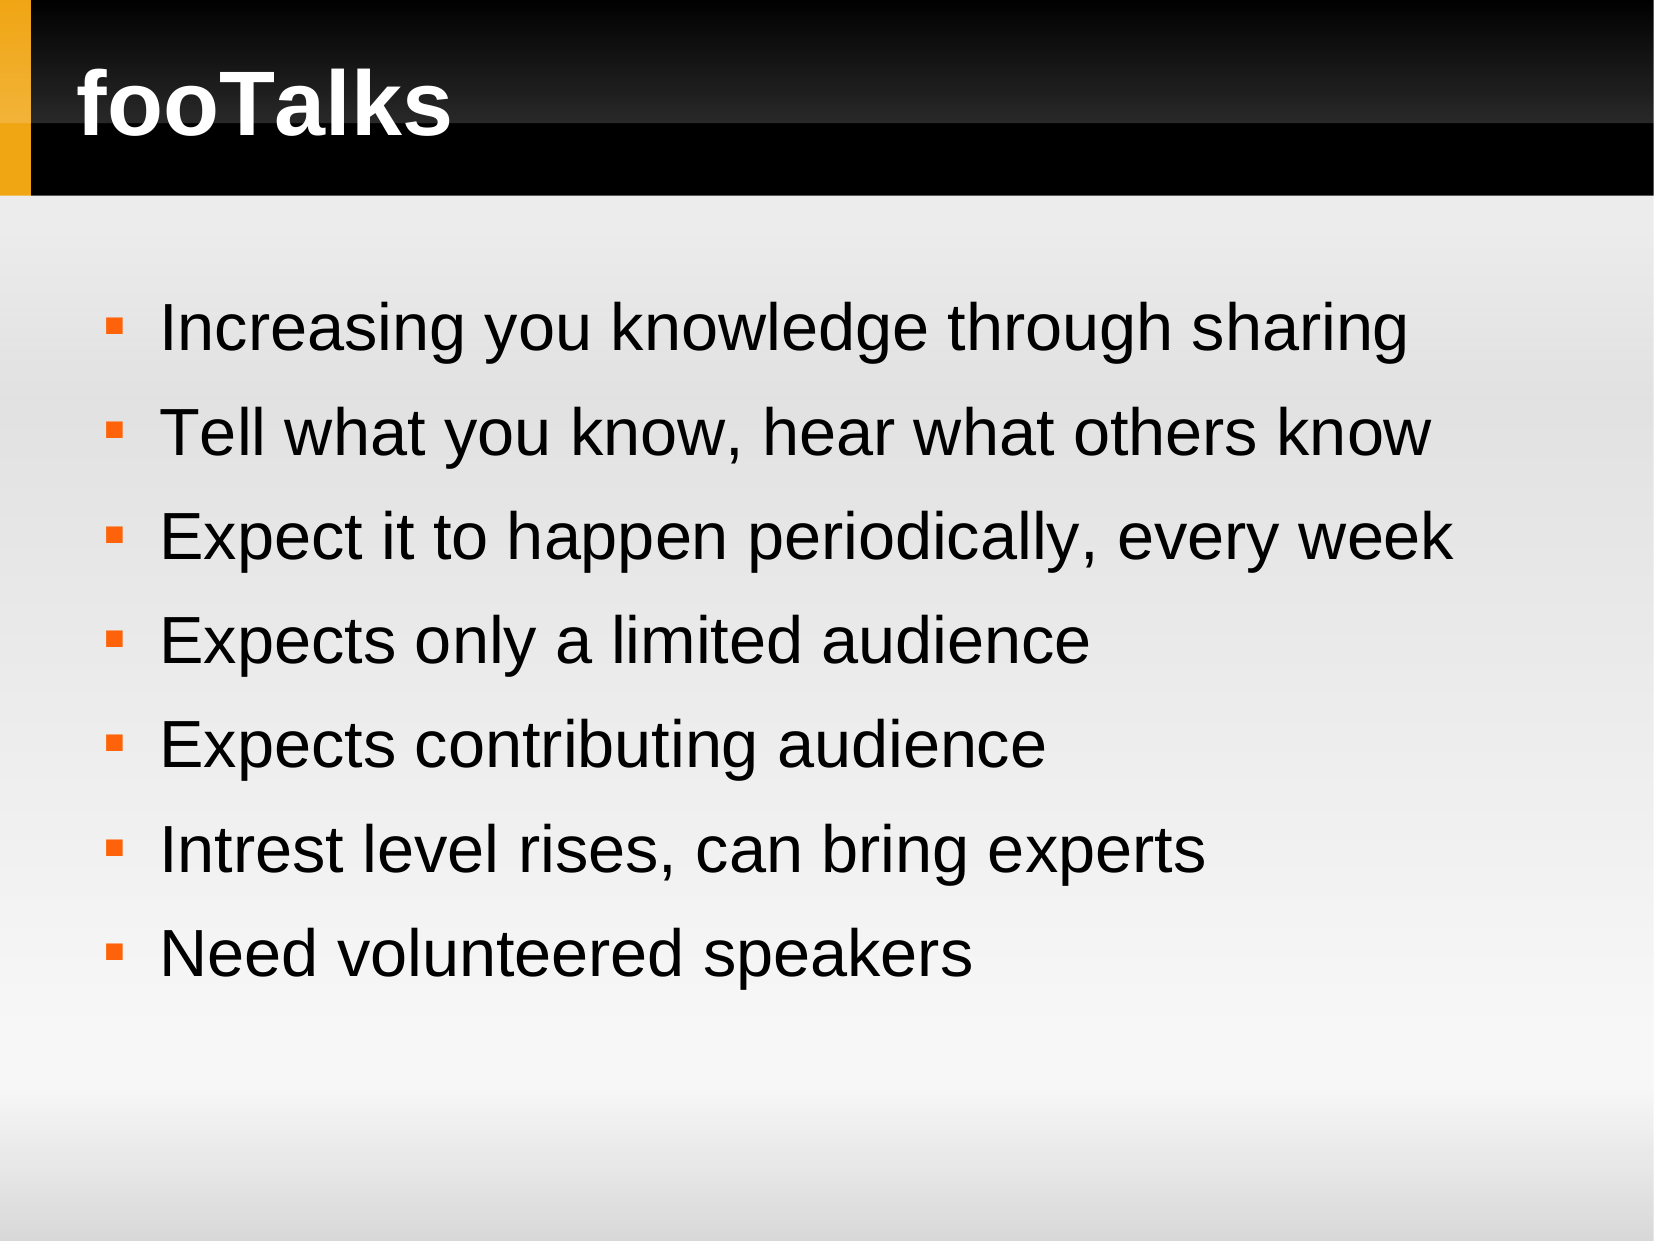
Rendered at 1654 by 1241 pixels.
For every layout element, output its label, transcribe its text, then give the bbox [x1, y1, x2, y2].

list Increasing you knowledge through sharing Tell what you know, hear what others know Expect it to happen periodically, every week Expects only a limited audience Expects contributing audience Intrest level rises, can bring experts Need volunteered speakers [88, 290, 1577, 1200]
picture [0, 0, 1654, 1241]
title fooTalks [76, 0, 1565, 208]
